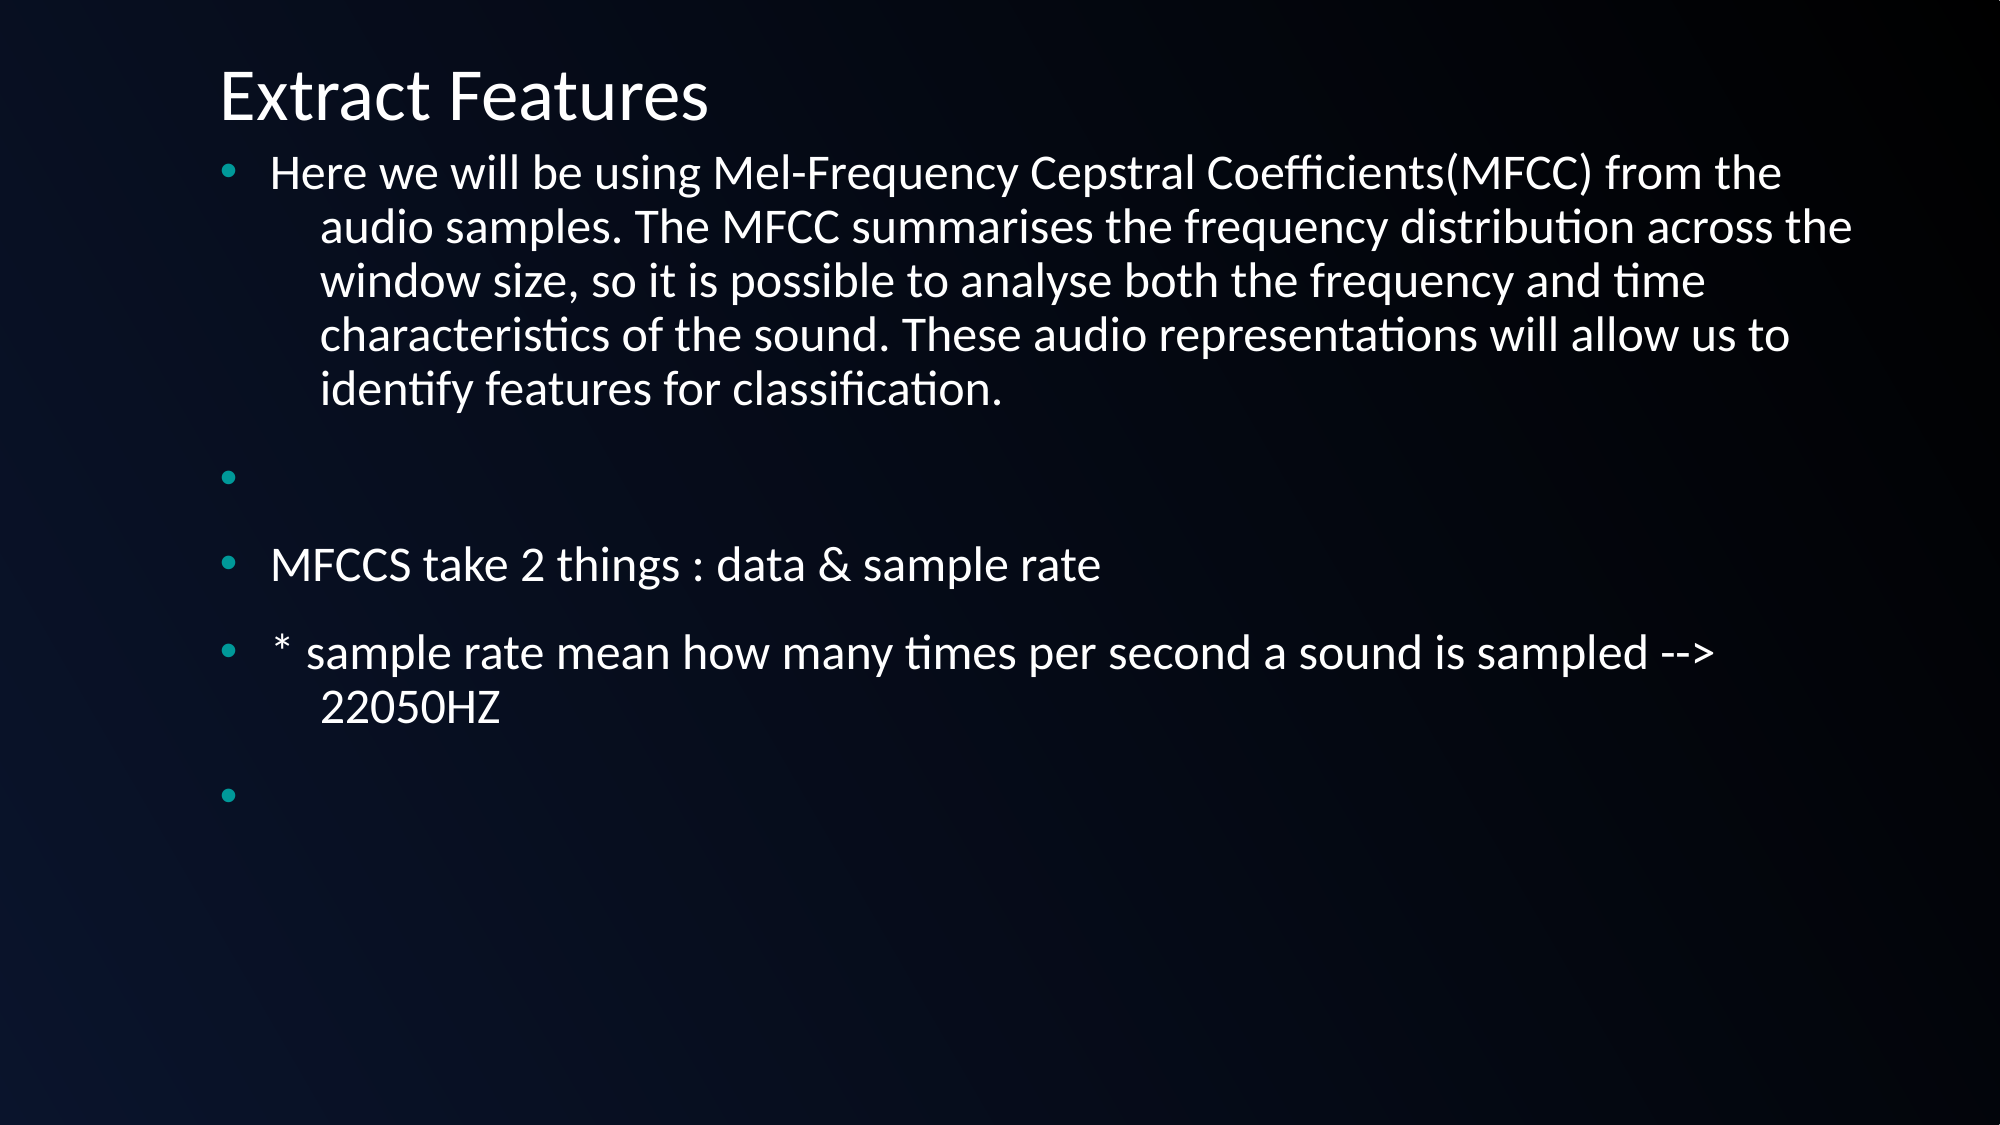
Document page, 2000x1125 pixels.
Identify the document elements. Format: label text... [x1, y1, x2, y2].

title Extract Features [199, 45, 1900, 136]
list Here we will be using Mel-Frequency Cepstral Coefficients(MFCC) from the audio samples. The MFCC summarises the frequency distribution across the window size, so it is possible to analyse both the frequency and time characteristics of the sound. These audio representations will allow us to identify features for classification. MFCCS take 2 things : data & sample rate * sample rate mean how many times per second a sound is sampled --> 22050HZ [199, 136, 1900, 1012]
